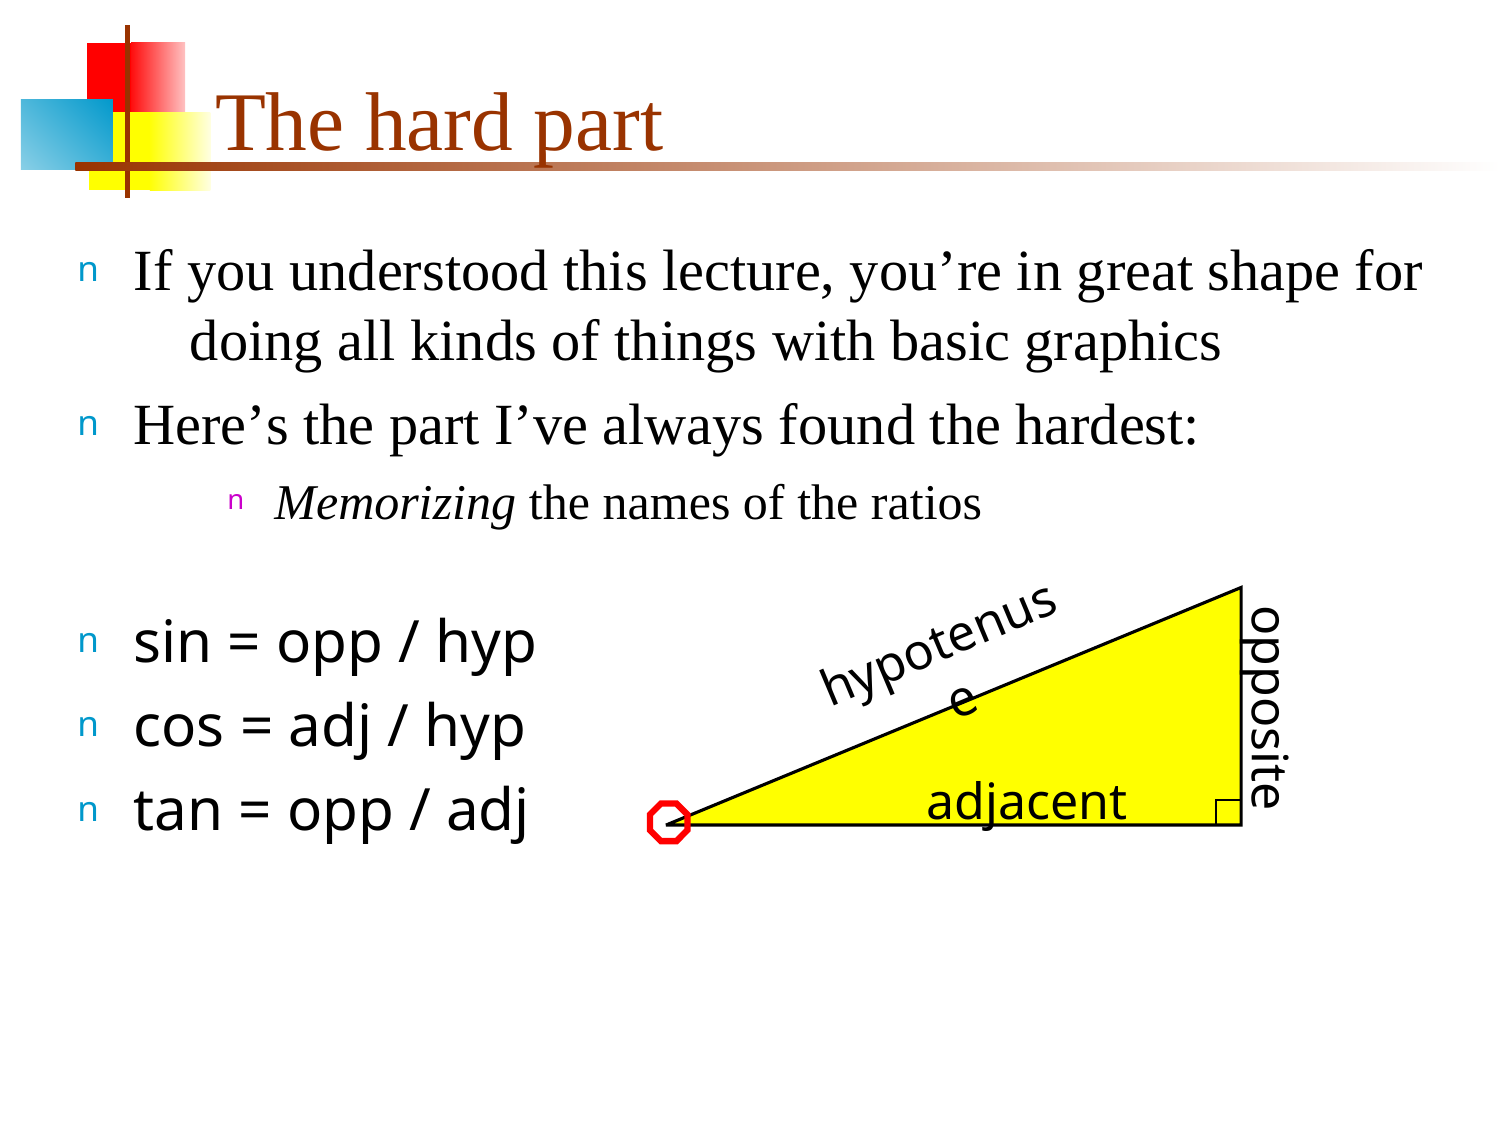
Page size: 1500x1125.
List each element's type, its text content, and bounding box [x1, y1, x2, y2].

text_box opposite [1234, 597, 1310, 819]
title The hard part [200, 37, 1479, 175]
list If you understood this lecture, you’re in great shape for doing all kinds of things with basic graphics Here’s the part I’ve always found the hardest: Memorizing the names of the ratios sin = opp / hyp cos = adj / hyp tan = opp / adj [62, 224, 1469, 1007]
text_box hypotenuse [798, 576, 1101, 761]
text_box [691, 587, 1242, 826]
text_box adjacent [912, 762, 1142, 838]
text_box [666, 817, 684, 826]
text_box [1217, 801, 1240, 824]
